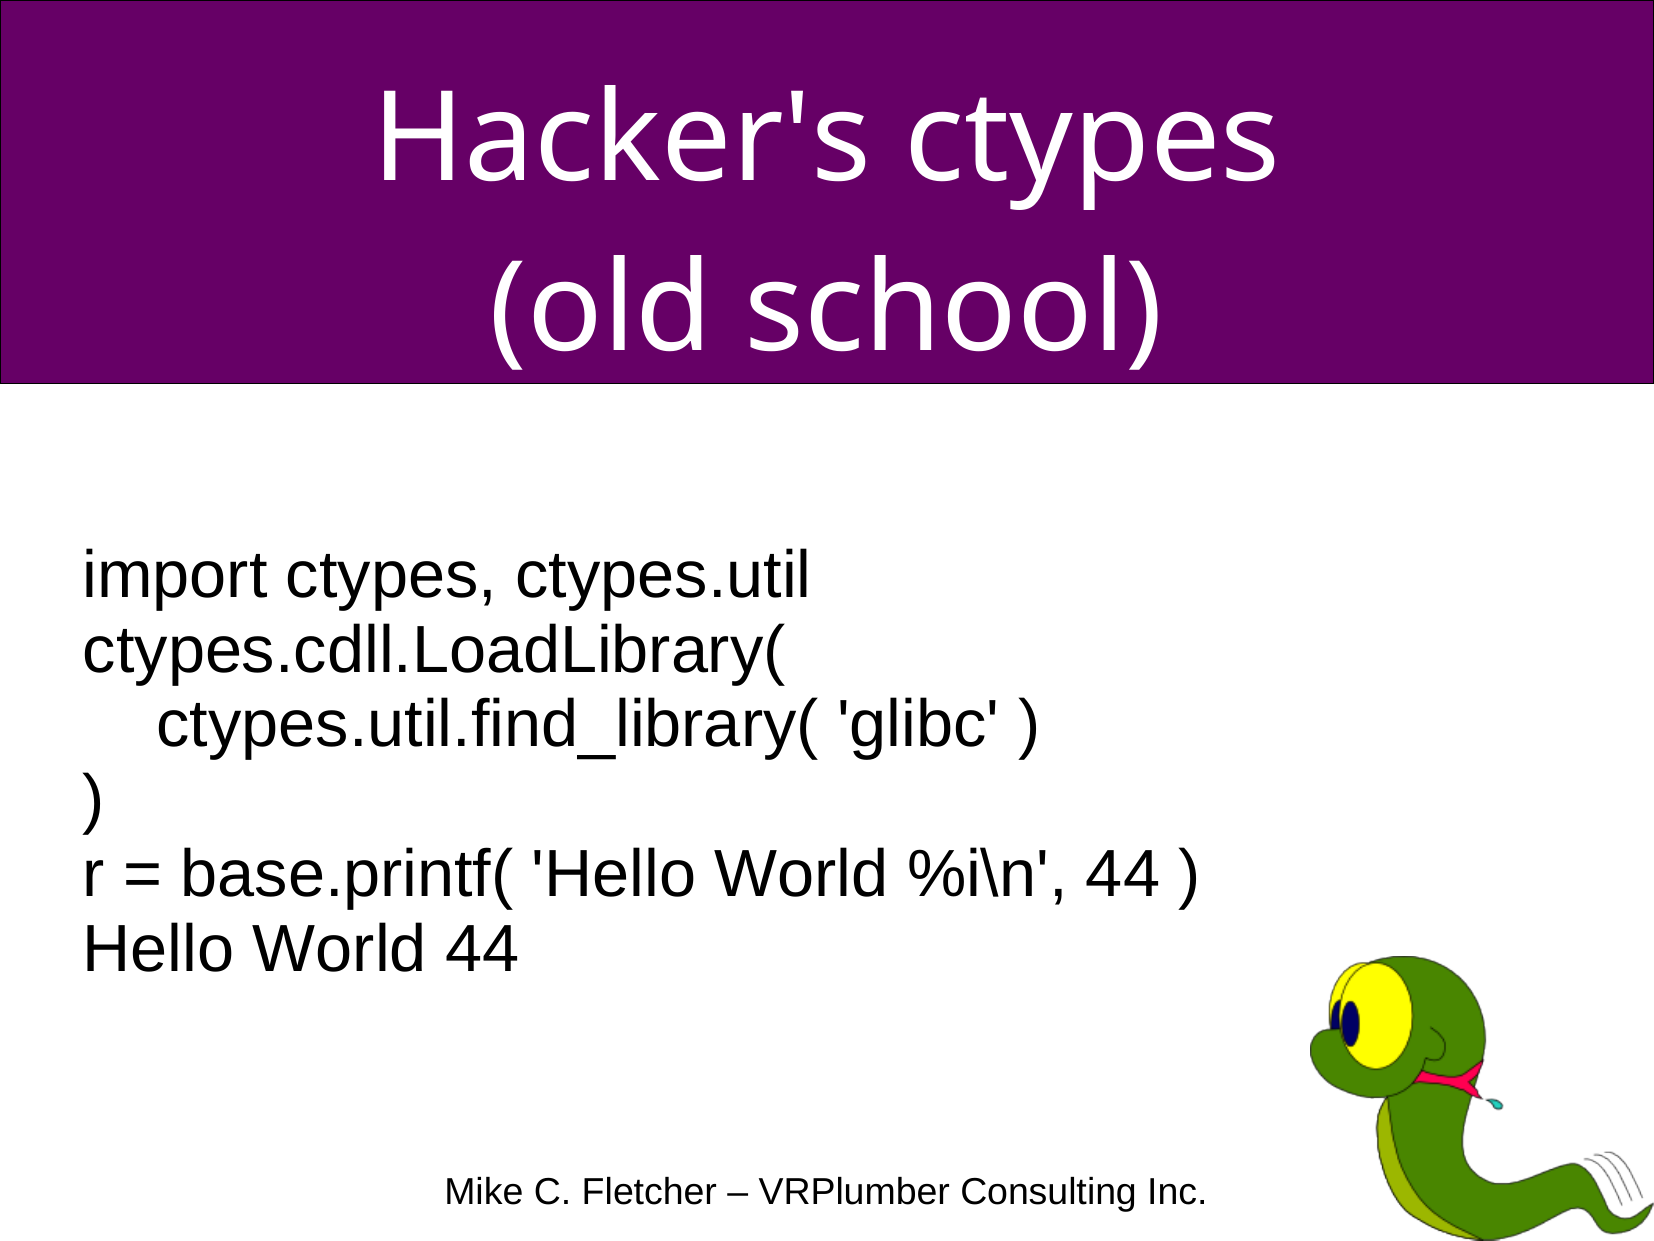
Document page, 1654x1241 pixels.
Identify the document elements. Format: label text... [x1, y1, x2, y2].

title Hacker's ctypes (old school) [82, 56, 1571, 377]
subtitle import ctypes, ctypes.util ctypes.cdll.LoadLibrary( ctypes.util.find_library( 'glibc' ) ) r = base.printf( 'Hello World %i\n', 44 ) Hello World 44 [82, 420, 1571, 1102]
picture [1310, 956, 1654, 1241]
